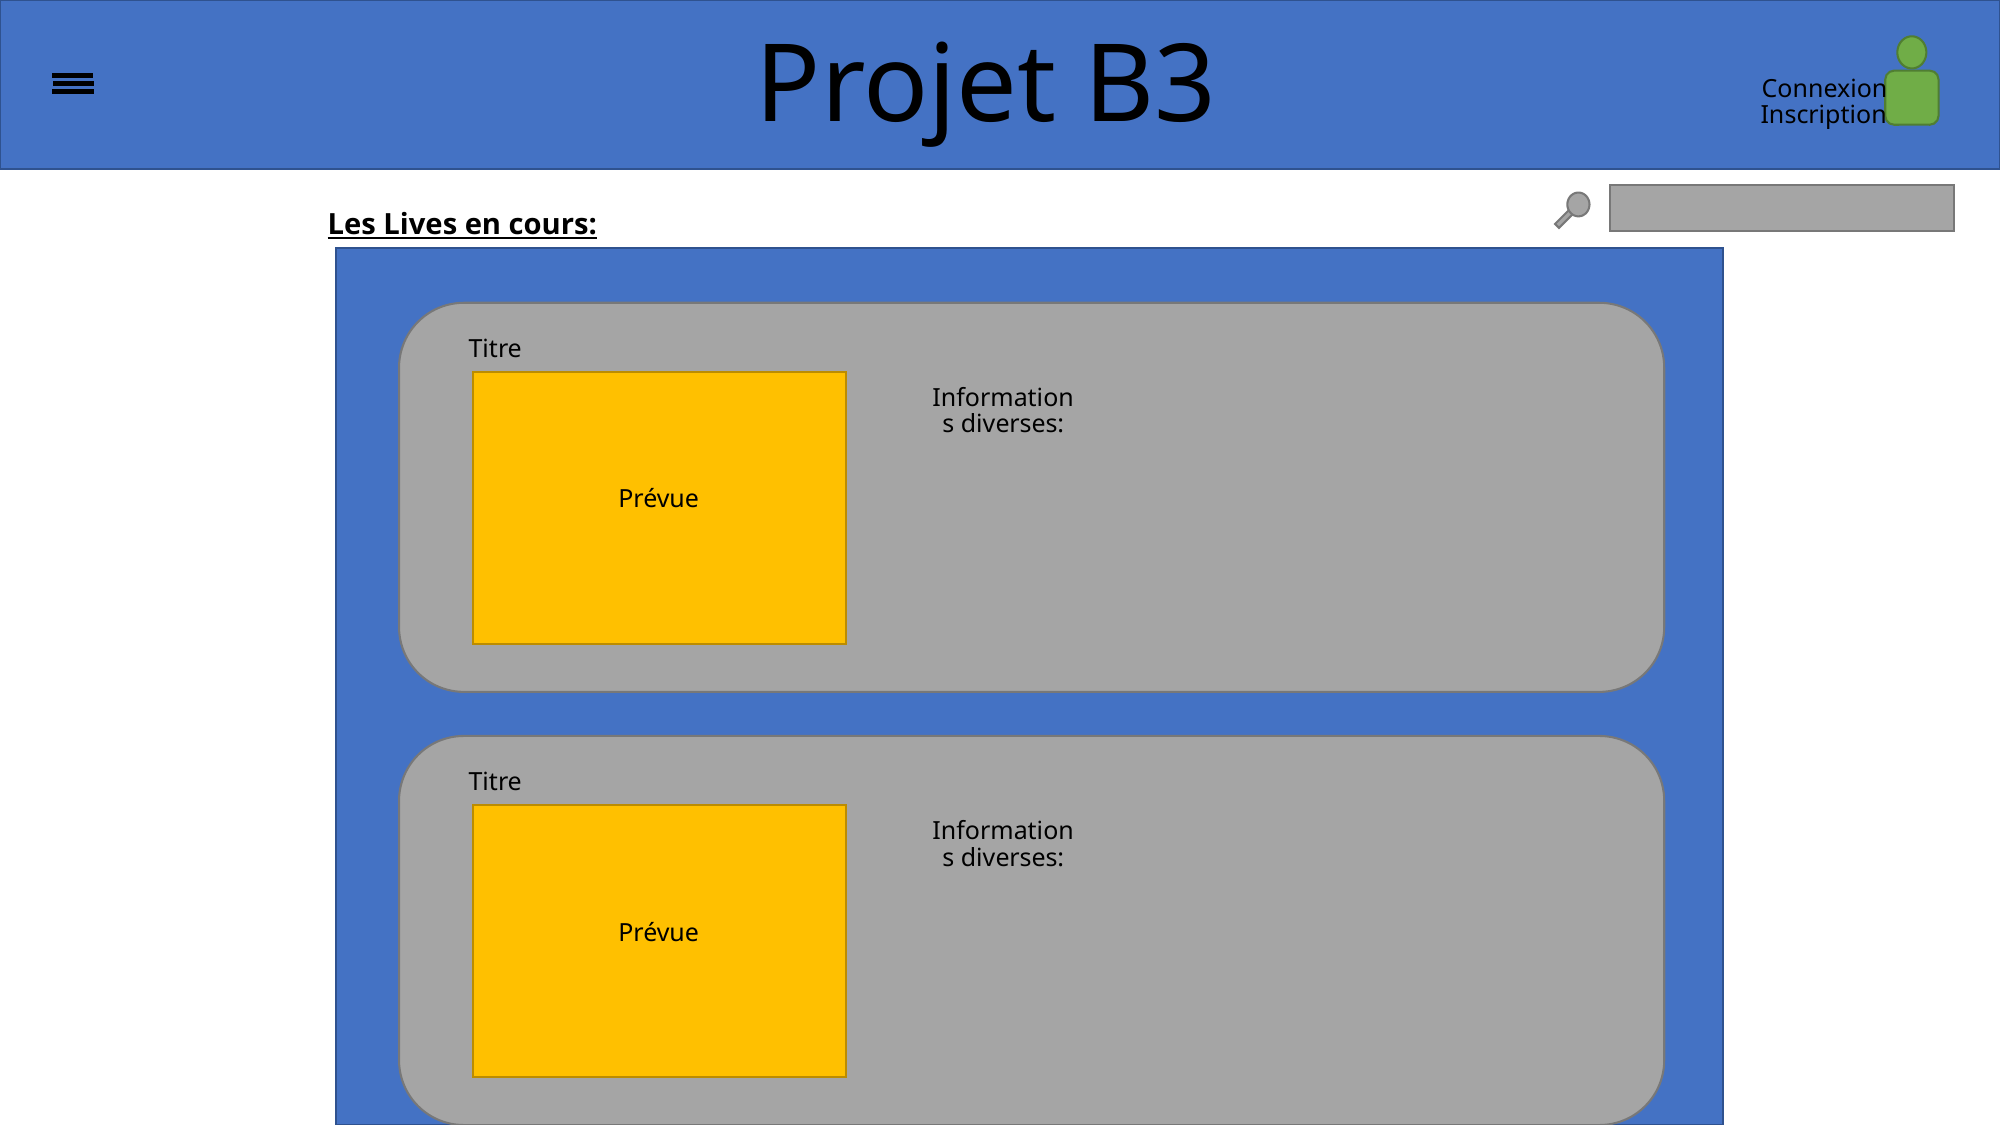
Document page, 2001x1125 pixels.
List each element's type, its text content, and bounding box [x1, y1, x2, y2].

text_box [1555, 192, 1590, 228]
text_box Connexion [1737, 68, 1912, 94]
text_box Titre [407, 761, 583, 794]
text_box Inscription [1736, 94, 1912, 127]
text_box [1912, 70, 1939, 125]
text_box [0, 0, 2000, 169]
text_box [1897, 36, 1927, 69]
title Projet B3 [0, 20, 1987, 153]
text_box Les Lives en cours: [294, 189, 631, 249]
text_box Informations diverses: [916, 377, 1091, 410]
text_box Titre [407, 328, 583, 361]
text_box Prévue [574, 912, 750, 945]
text_box [1610, 185, 1954, 231]
text_box Informations diverses: [916, 810, 1091, 843]
text_box [336, 248, 1723, 1125]
text_box Prévue [574, 478, 750, 512]
